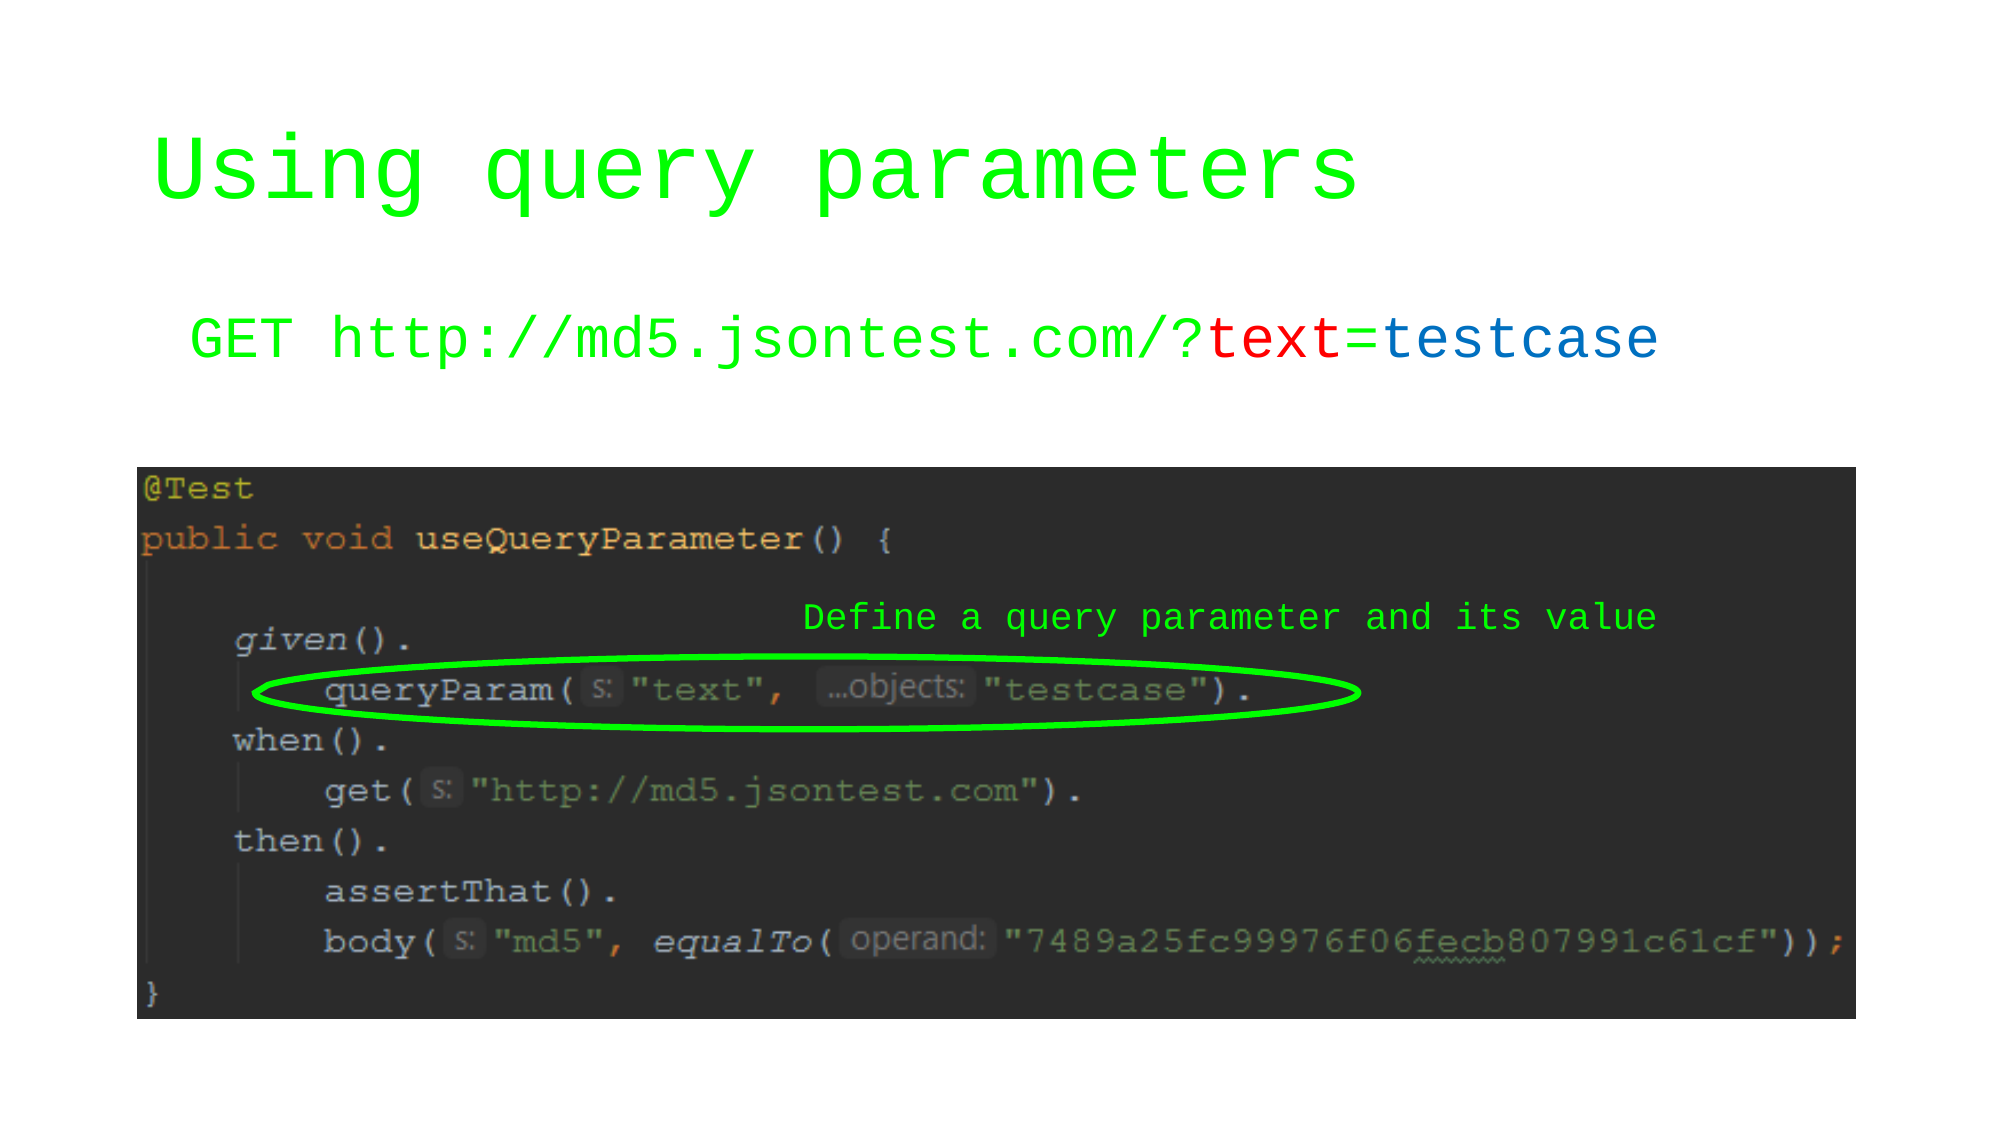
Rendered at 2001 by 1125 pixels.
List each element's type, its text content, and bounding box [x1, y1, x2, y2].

list GET http://md5.jsontest.com/?text=testcase [137, 299, 1959, 1014]
text_box Define a query parameter and its value [787, 584, 1697, 646]
picture [137, 467, 1856, 1019]
title Using query parameters [137, 59, 1942, 278]
